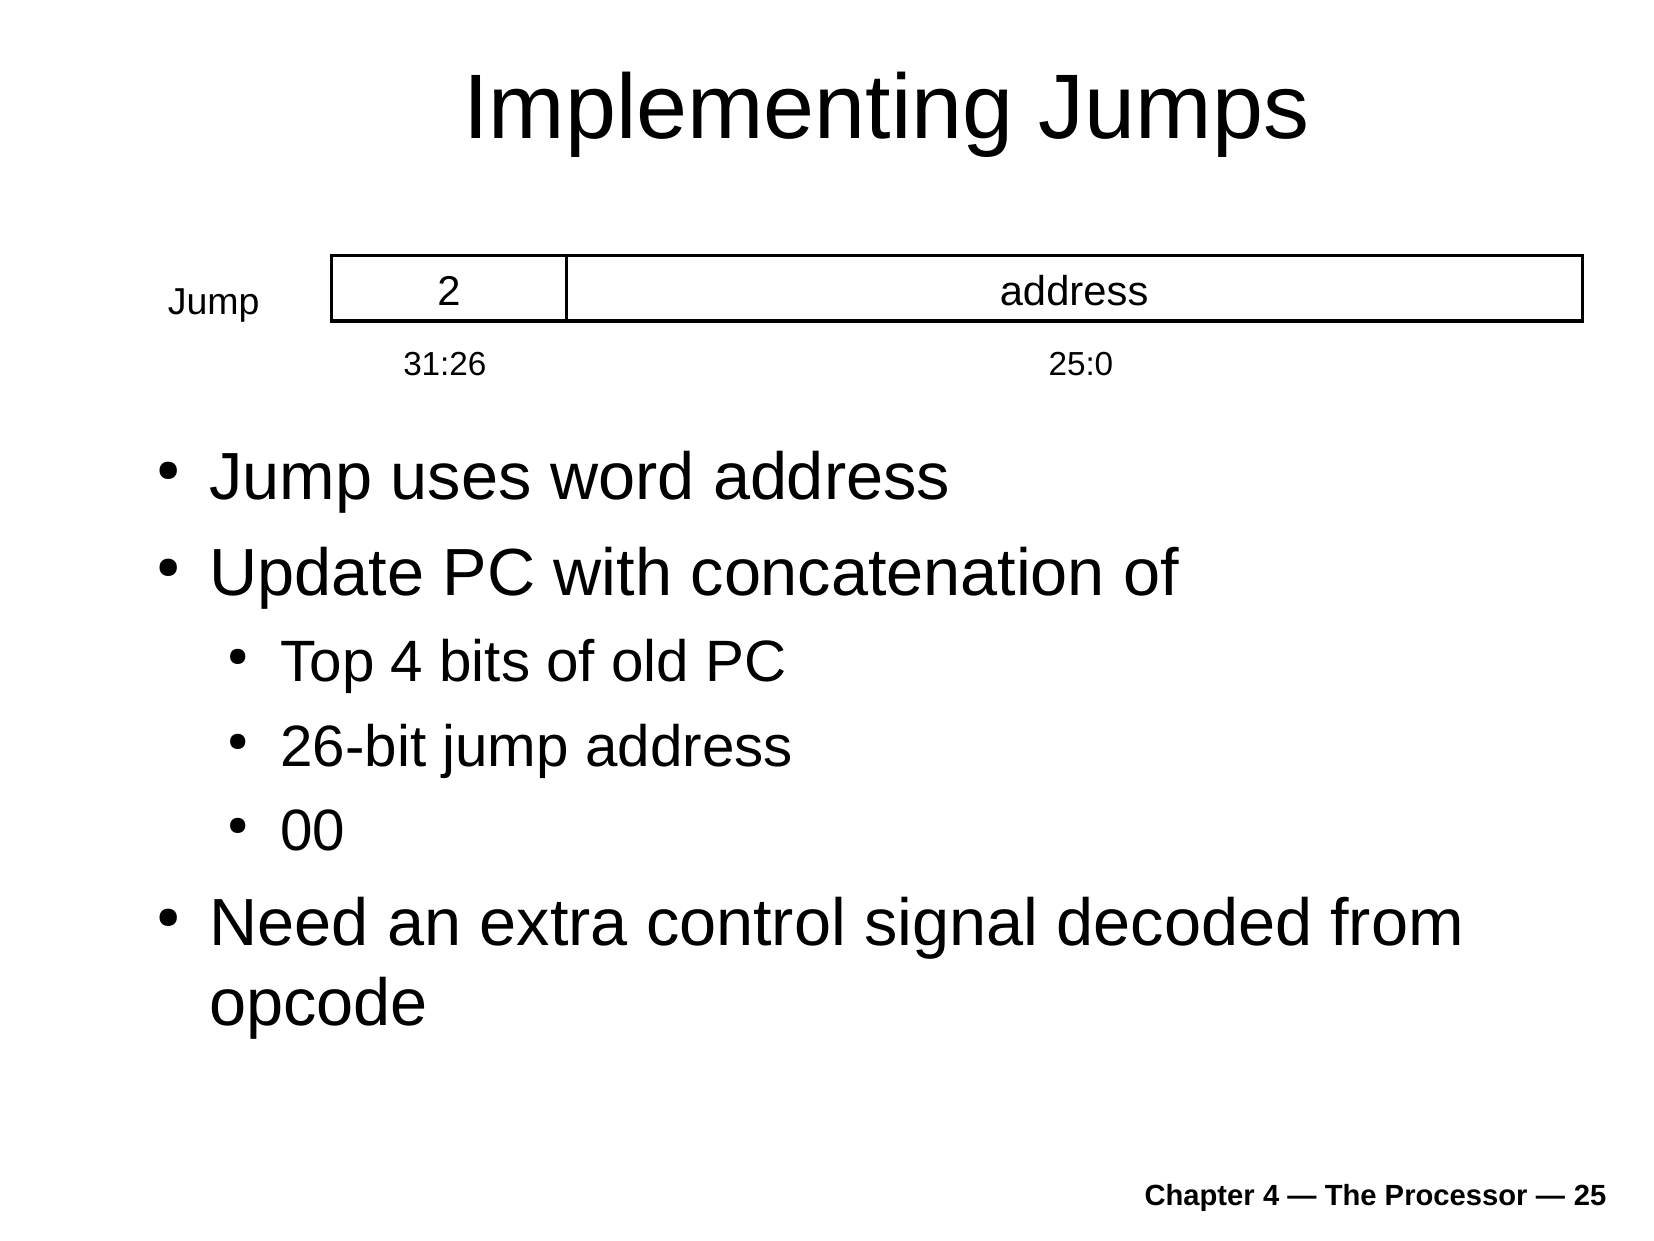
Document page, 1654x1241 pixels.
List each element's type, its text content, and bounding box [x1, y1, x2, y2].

text_box address [566, 255, 1583, 322]
list Jump uses word address Update PC with concatenation of Top 4 bits of old PC 26-bit jump address 00 Need an extra control signal decoded from opcode [123, 424, 1620, 1128]
title Implementing Jumps [123, 26, 1618, 165]
text_box 25:0 [1021, 334, 1140, 390]
text_box Chapter 4 — The Processor — <number> [305, 1153, 1622, 1219]
text_box 2 [331, 255, 566, 322]
text_box 31:26 [388, 334, 502, 390]
text_box Jump [153, 269, 275, 330]
